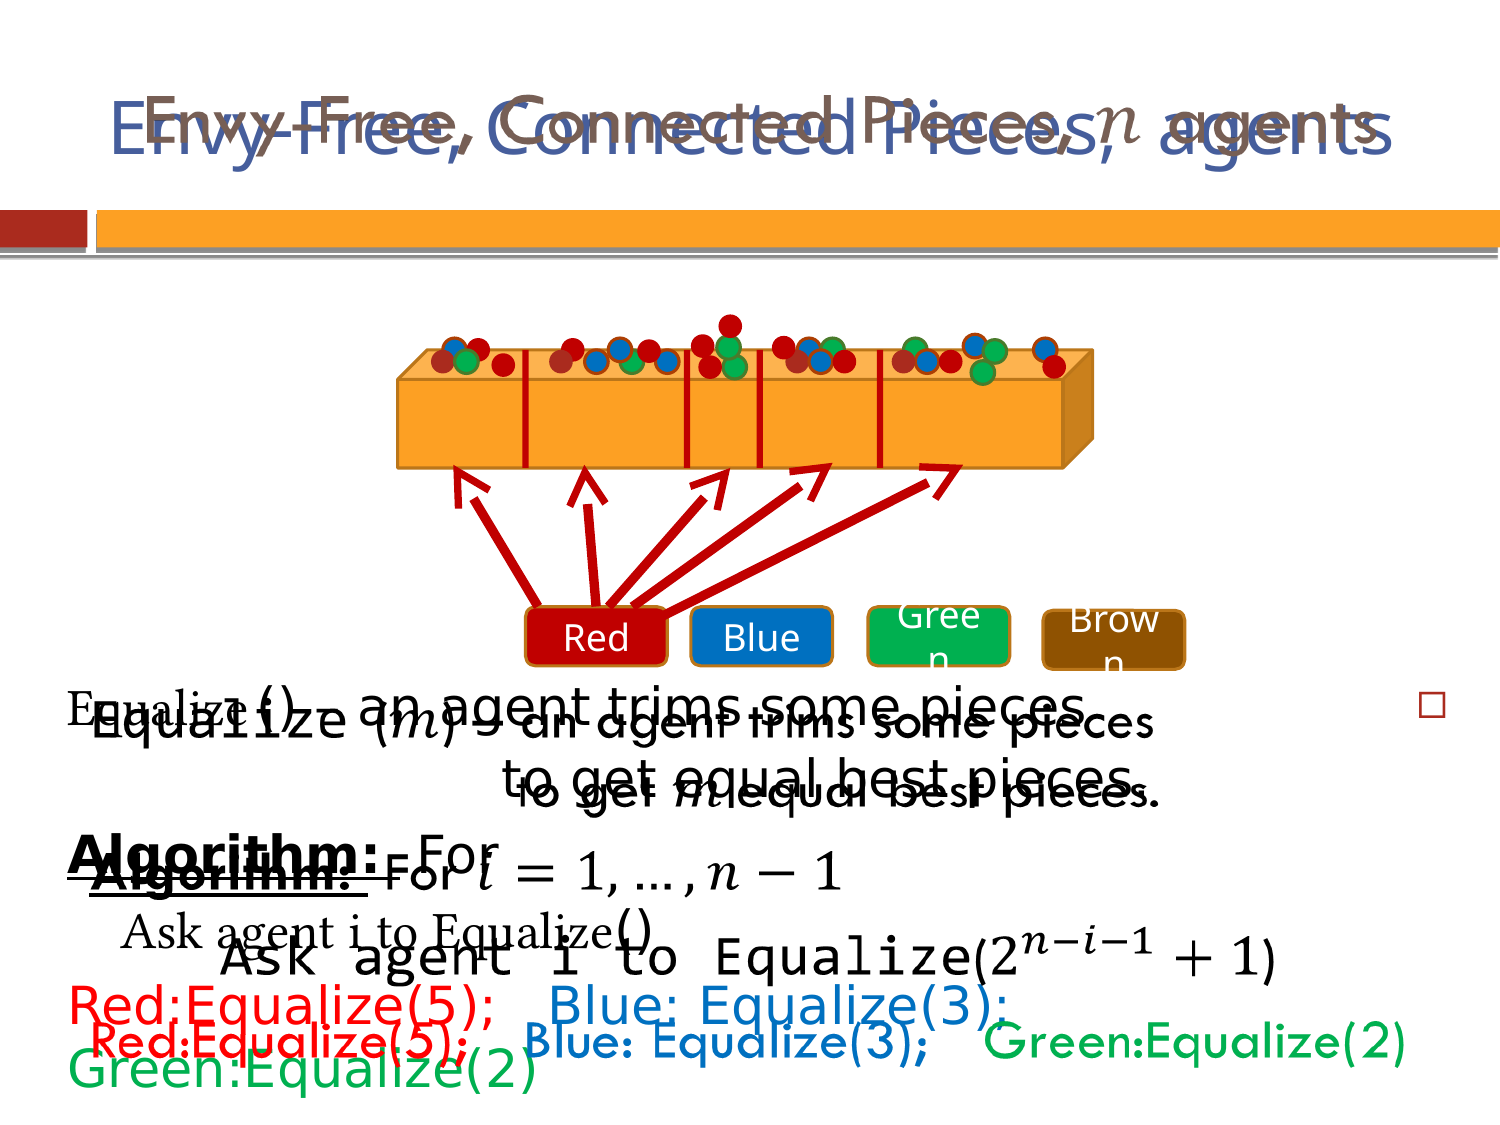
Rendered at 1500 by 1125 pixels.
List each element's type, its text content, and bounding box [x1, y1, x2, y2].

text_box [690, 314, 747, 379]
text_box Brown [1075, 619, 1087, 629]
text_box [691, 380, 756, 468]
text_box [529, 380, 683, 468]
text_box Green [933, 655, 944, 666]
text_box [491, 353, 516, 377]
text_box [549, 338, 585, 374]
text_box [608, 338, 680, 374]
text_box [398, 380, 522, 468]
text_box Brown [1108, 659, 1119, 670]
text_box [891, 338, 963, 374]
text_box [771, 335, 857, 374]
text_box Green [867, 606, 1010, 666]
text_box [93, 43, 1431, 206]
text_box Brown [1042, 610, 1185, 670]
list [52, 665, 1463, 1107]
text_box [1033, 338, 1067, 379]
text_box Blue [690, 606, 833, 666]
text_box Red [525, 606, 668, 666]
text_box [584, 349, 609, 374]
text_box [884, 334, 1093, 468]
text_box [430, 338, 491, 374]
text_box [763, 380, 876, 468]
